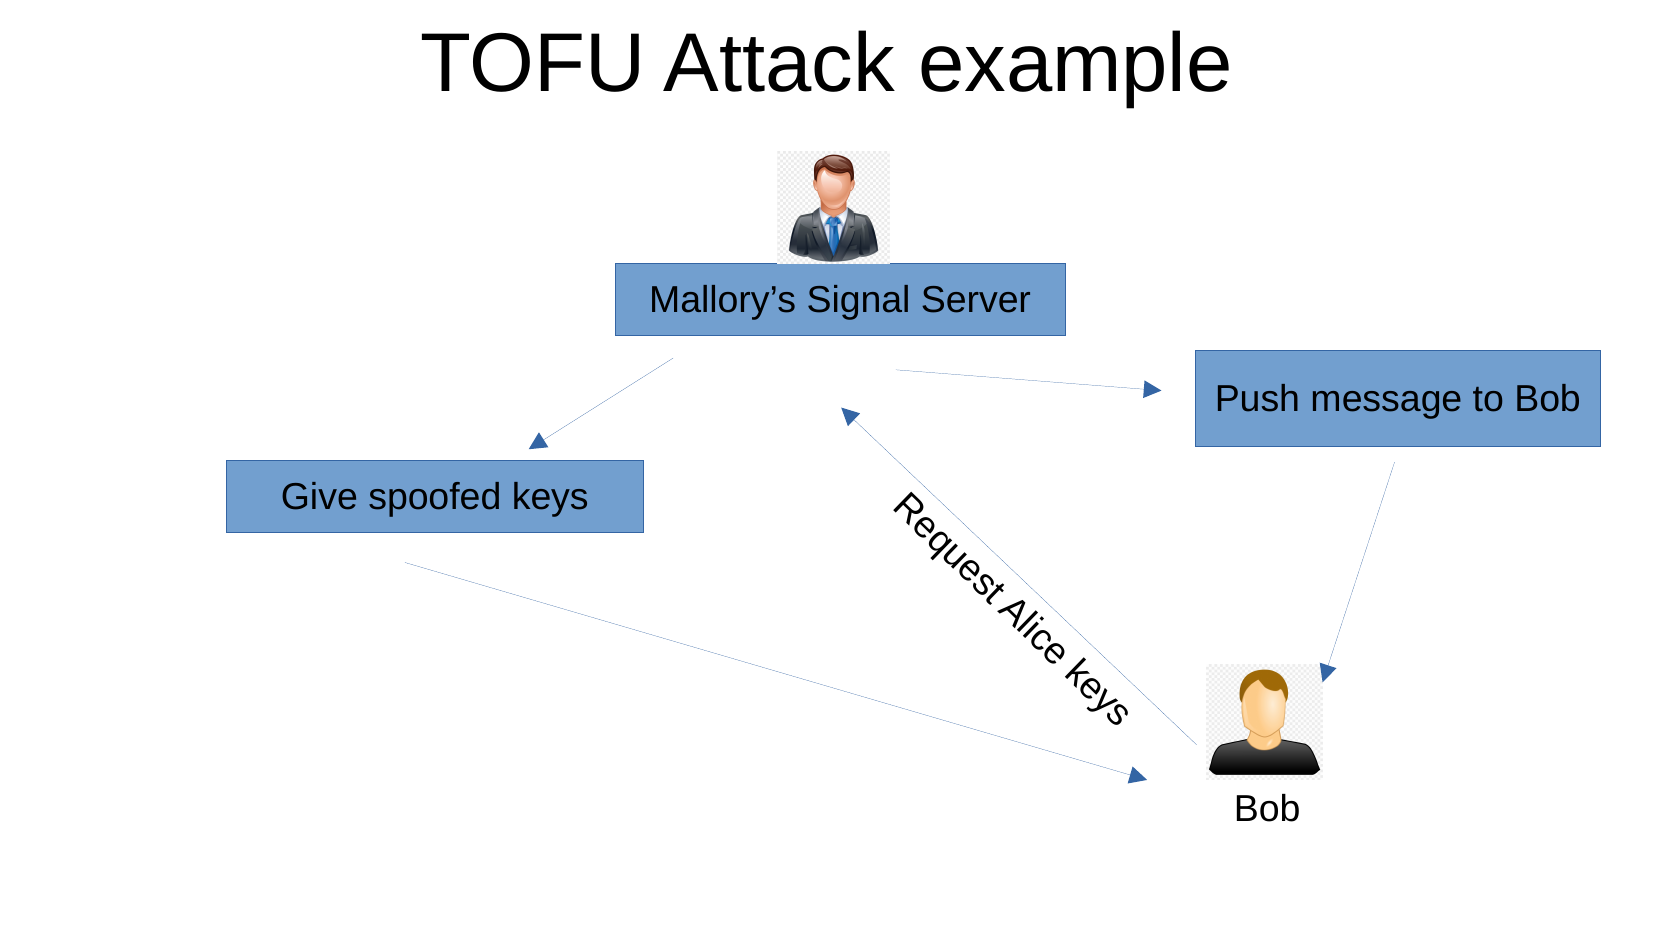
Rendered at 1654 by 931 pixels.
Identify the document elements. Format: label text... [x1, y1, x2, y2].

text_box Give spoofed keys [226, 460, 644, 533]
text_box Mallory’s Signal Server [615, 263, 1066, 336]
picture [1206, 664, 1323, 780]
text_box Bob [1219, 779, 1316, 879]
text_box Request Alice keys [870, 468, 1159, 752]
title TOFU Attack example [82, 8, 1571, 117]
picture [777, 151, 890, 264]
text_box Push message to Bob [1195, 350, 1601, 447]
